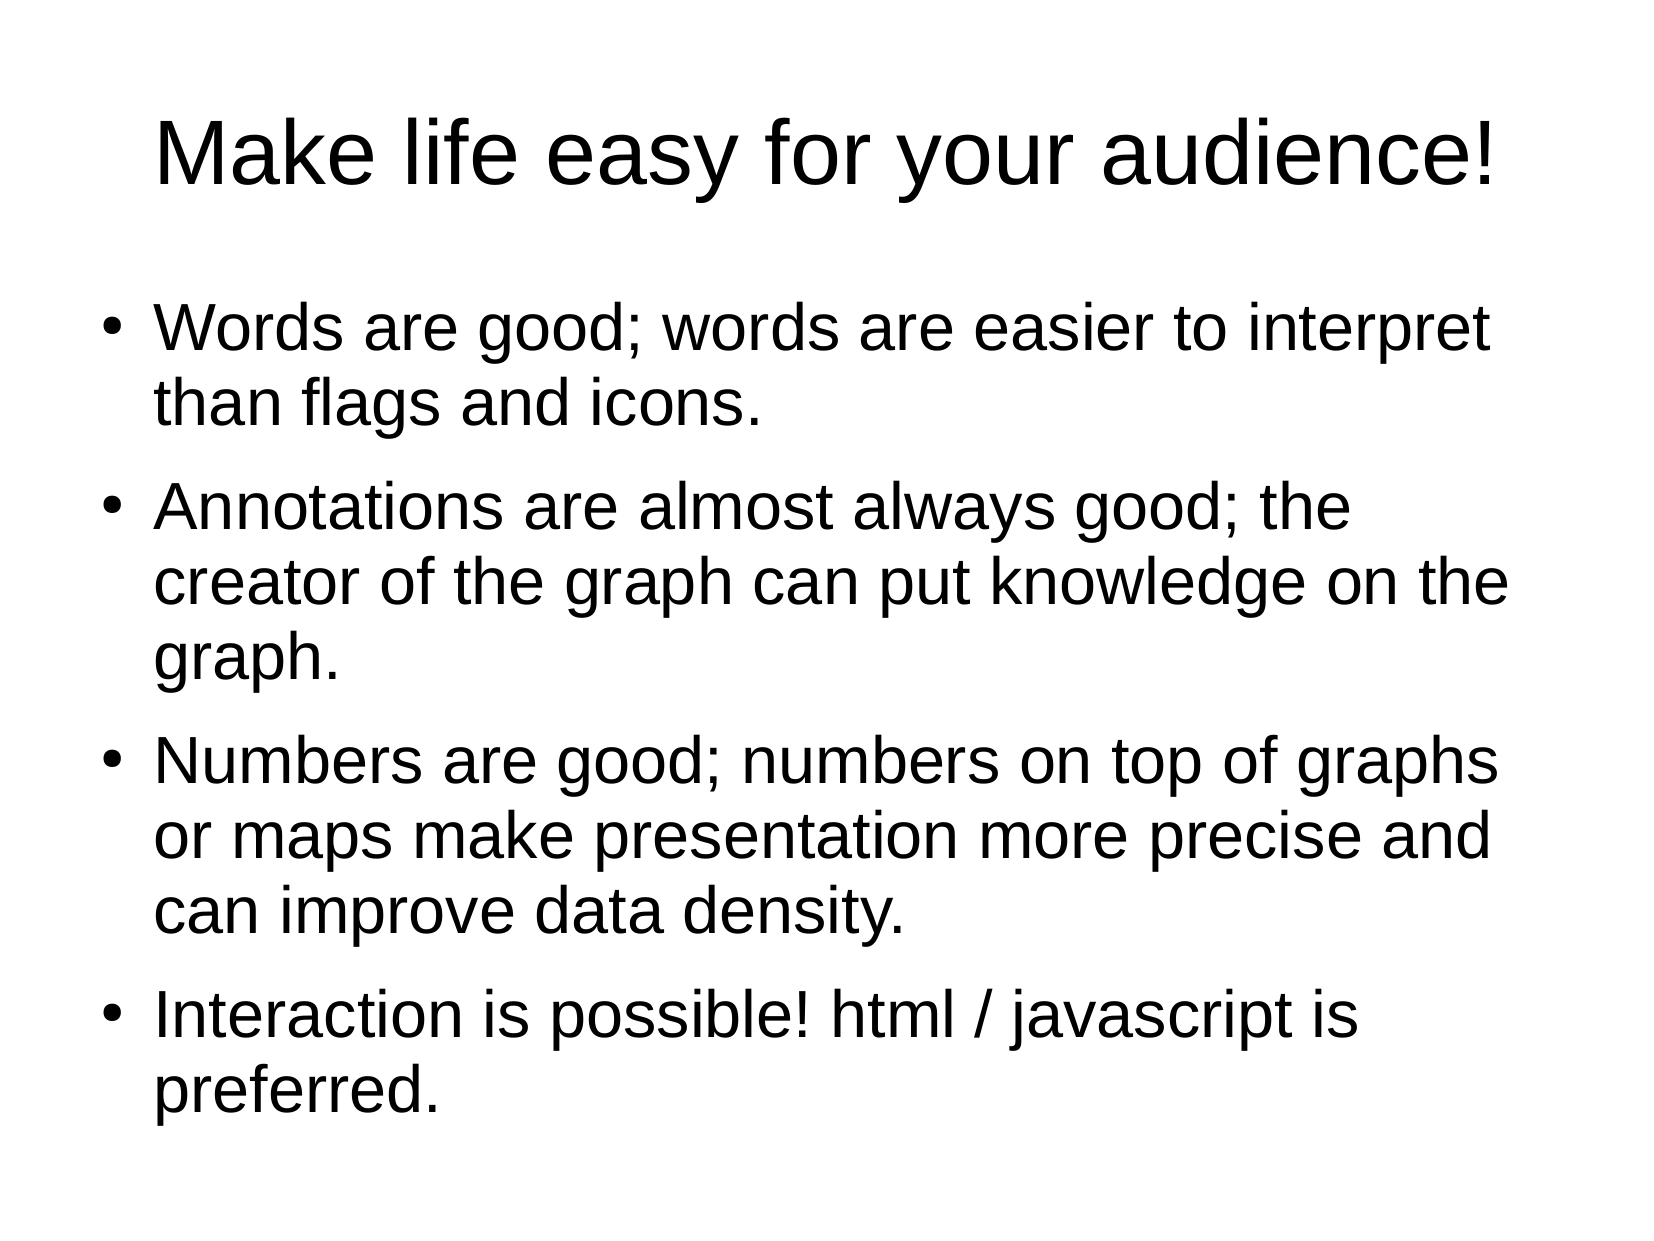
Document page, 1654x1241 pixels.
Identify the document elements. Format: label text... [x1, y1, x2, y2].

list Words are good; words are easier to interpret than flags and icons. Annotations are almost always good; the creator of the graph can put knowledge on the graph. Numbers are good; numbers on top of graphs or maps make presentation more precise and can improve data density. Interaction is possible! html / javascript is preferred. [82, 290, 1571, 1225]
title Make life easy for your audience! [82, 49, 1571, 257]
